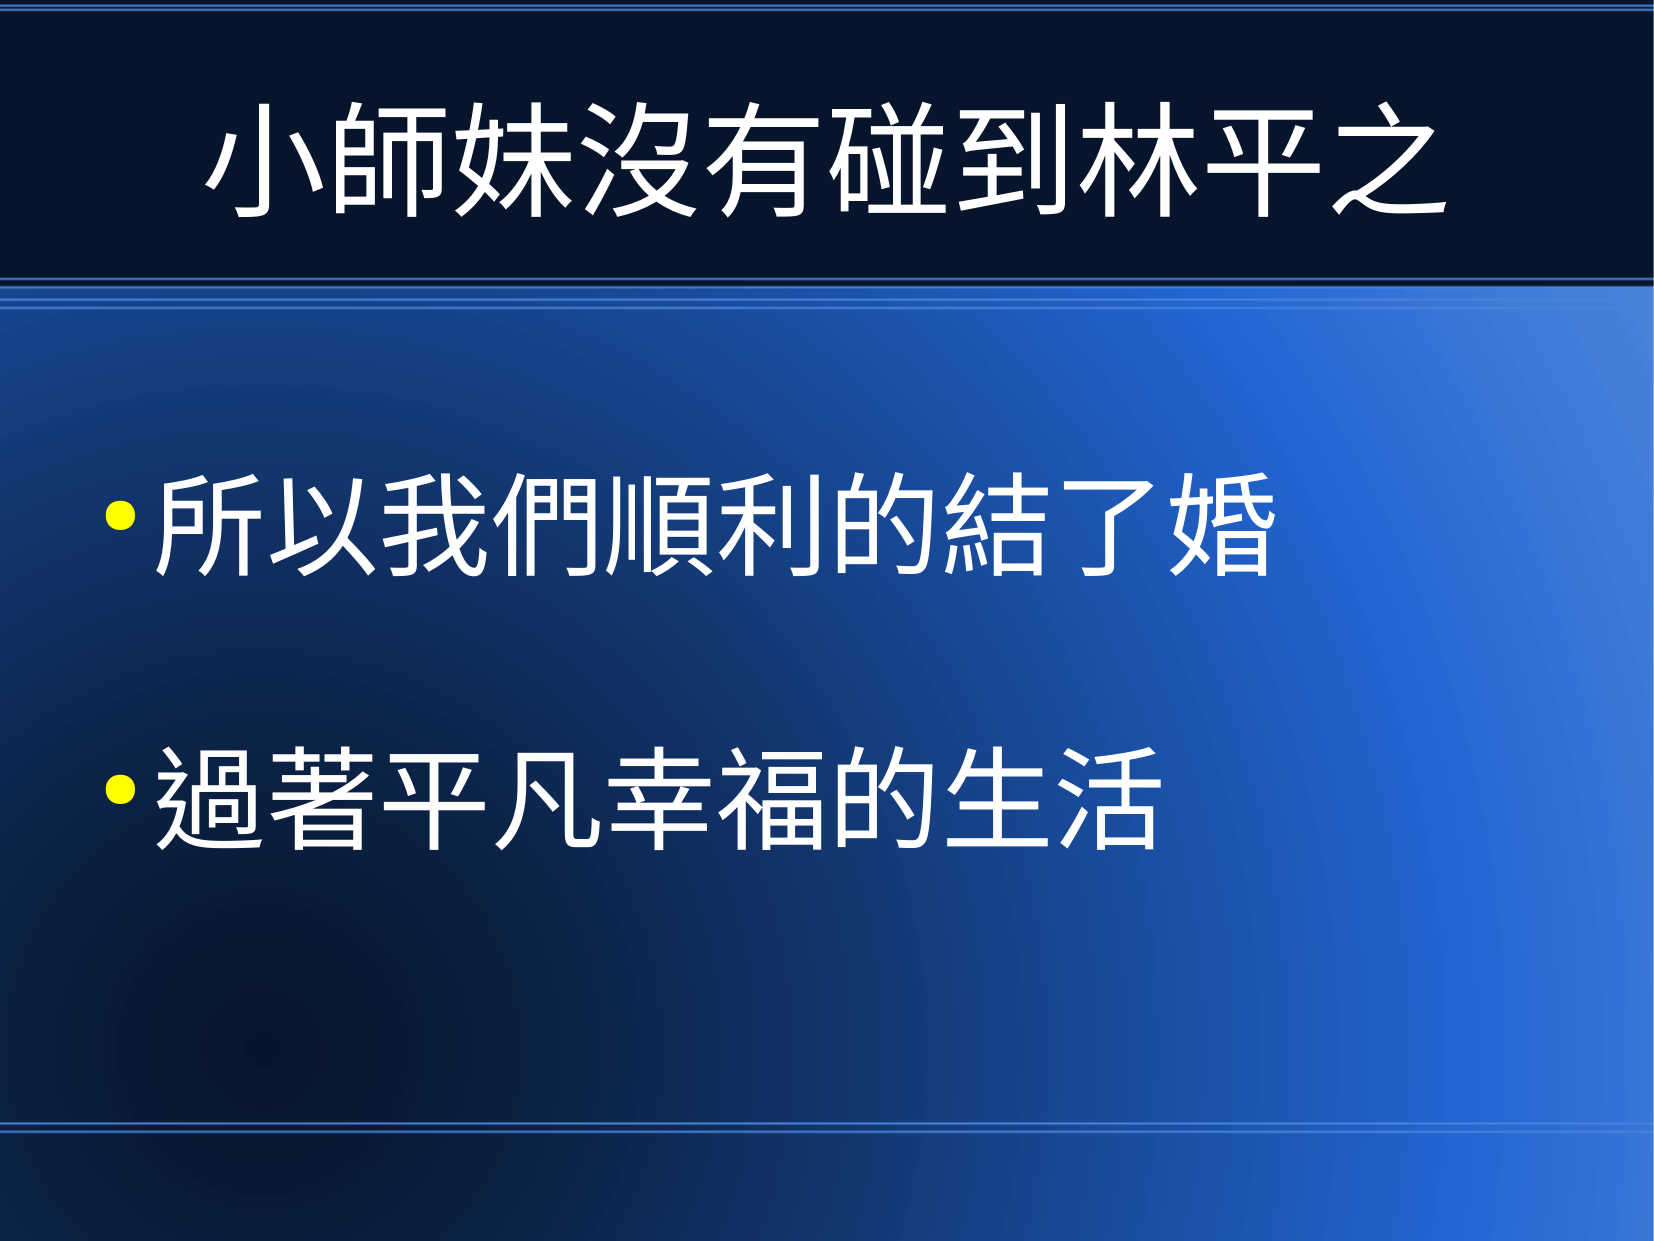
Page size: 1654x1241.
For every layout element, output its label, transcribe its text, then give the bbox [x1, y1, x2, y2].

list 所以我們順利的結了婚 過著平凡幸福的生活 [82, 355, 1571, 1241]
picture [0, 0, 1654, 1241]
title 小師妹沒有碰到林平之 [82, 49, 1571, 257]
